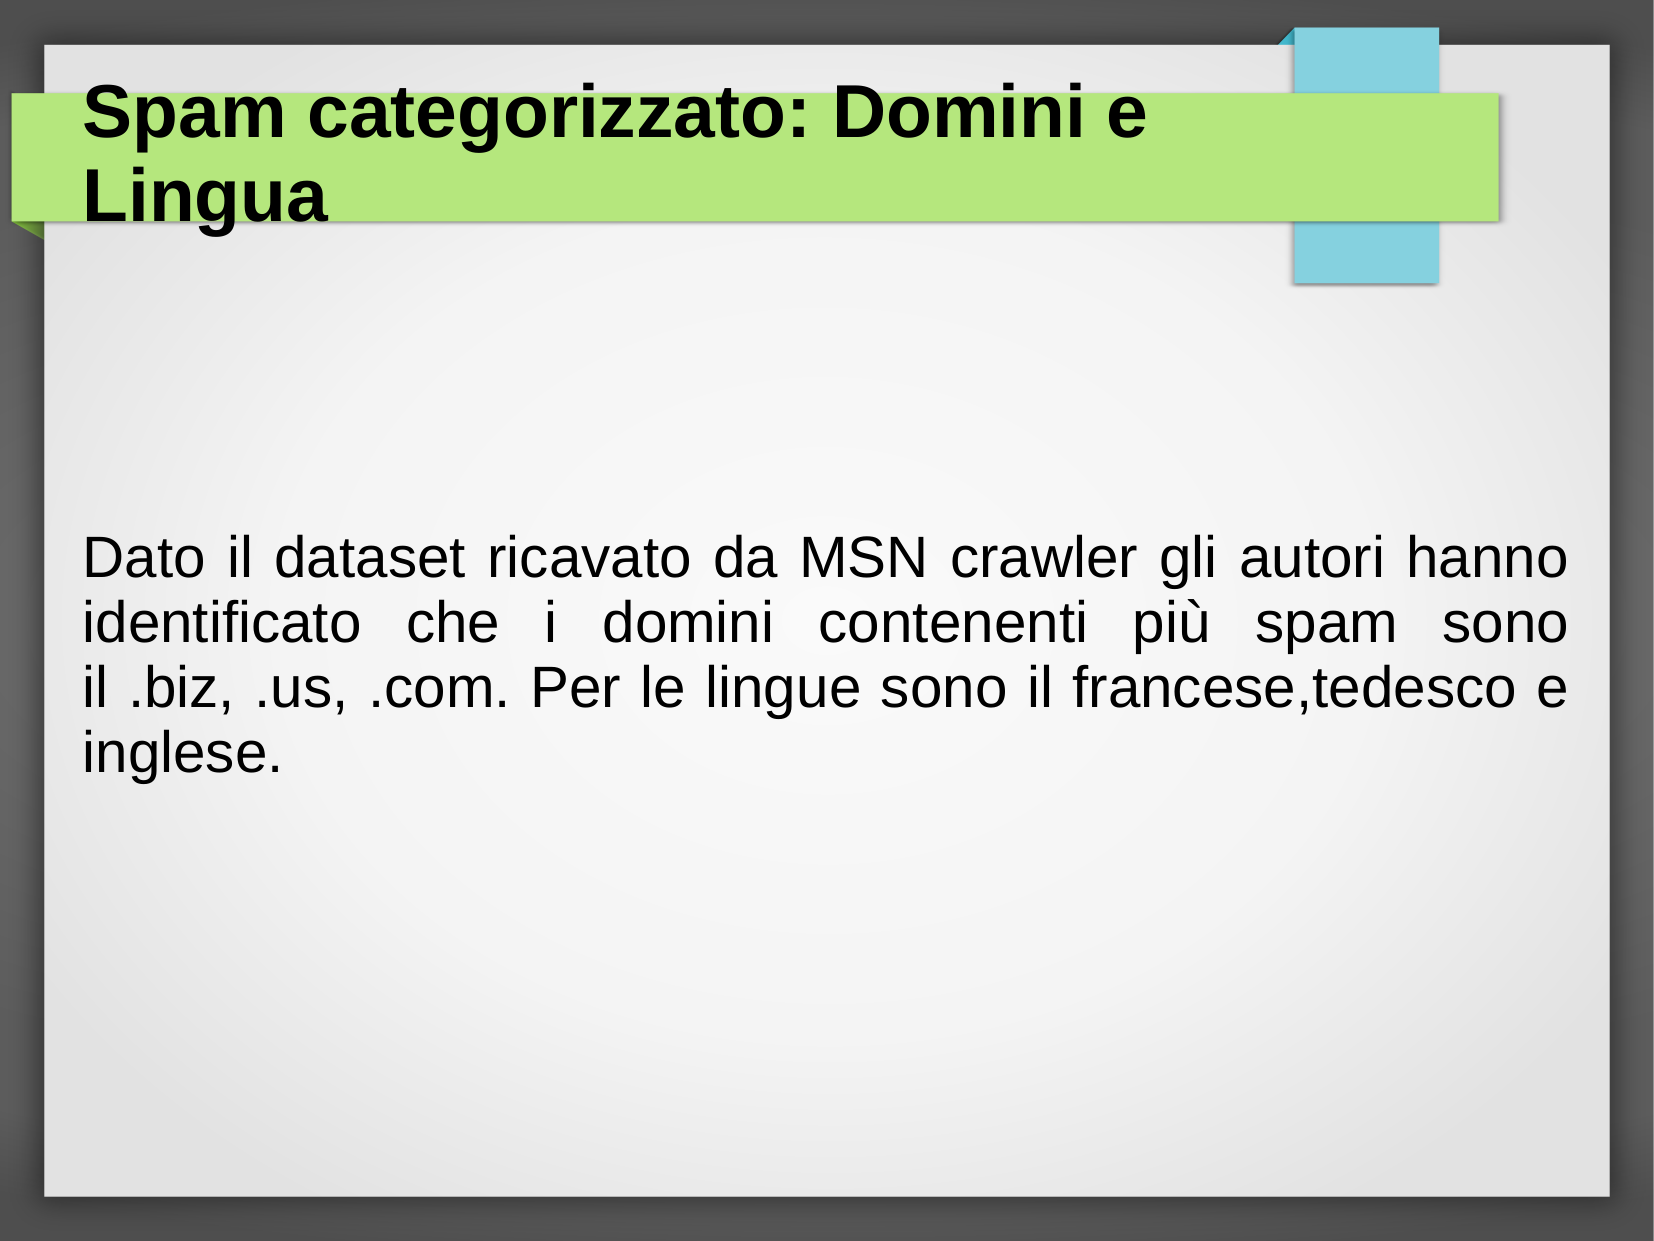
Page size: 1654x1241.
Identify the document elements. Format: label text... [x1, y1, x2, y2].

subtitle Dato il dataset ricavato da MSN crawler gli autori hanno identificato che i domini contenenti più spam sono il .biz, .us, .com. Per le lingue sono il francese,tedesco e inglese. [82, 295, 1571, 1015]
title Spam categorizzato: Domini e Lingua [82, 69, 1264, 238]
picture [0, 0, 1654, 1241]
